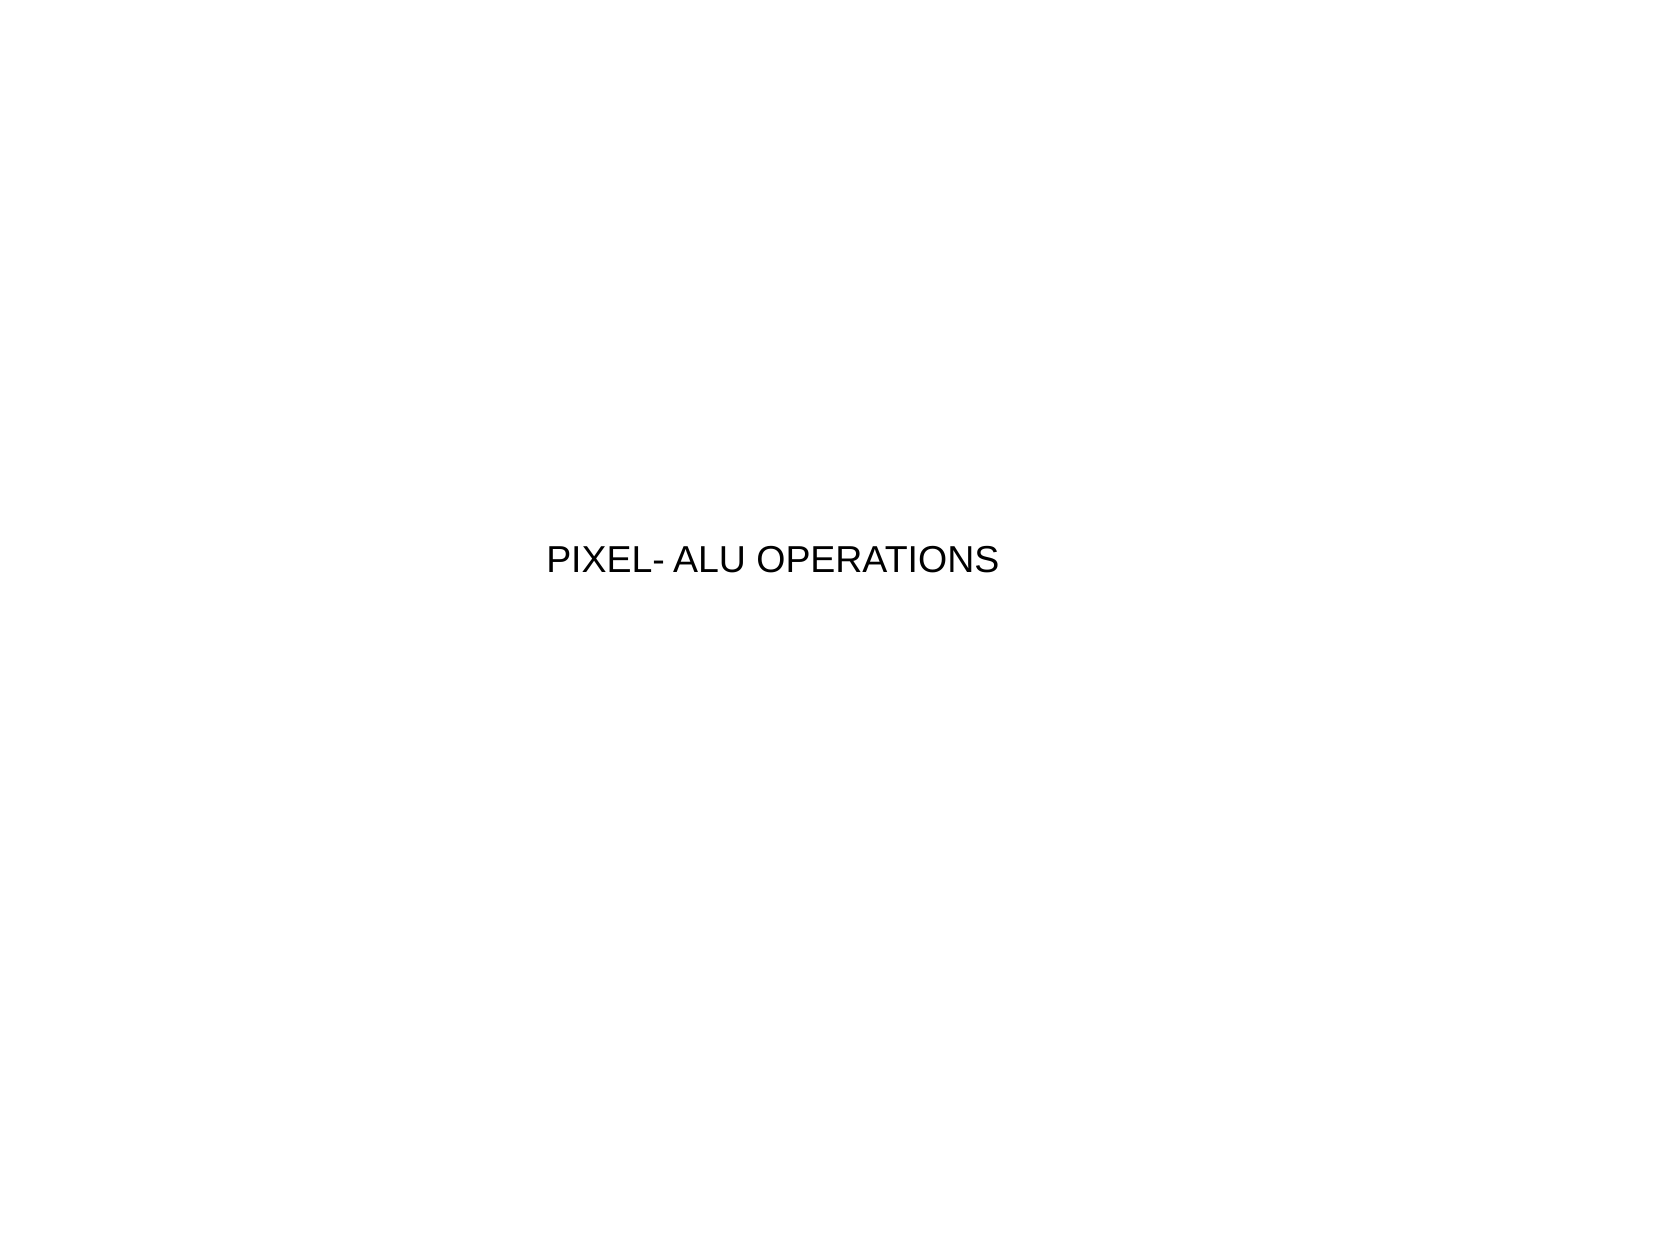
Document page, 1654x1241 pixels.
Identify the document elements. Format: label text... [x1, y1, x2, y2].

text_box PIXEL- ALU OPERATIONS [531, 531, 1300, 739]
